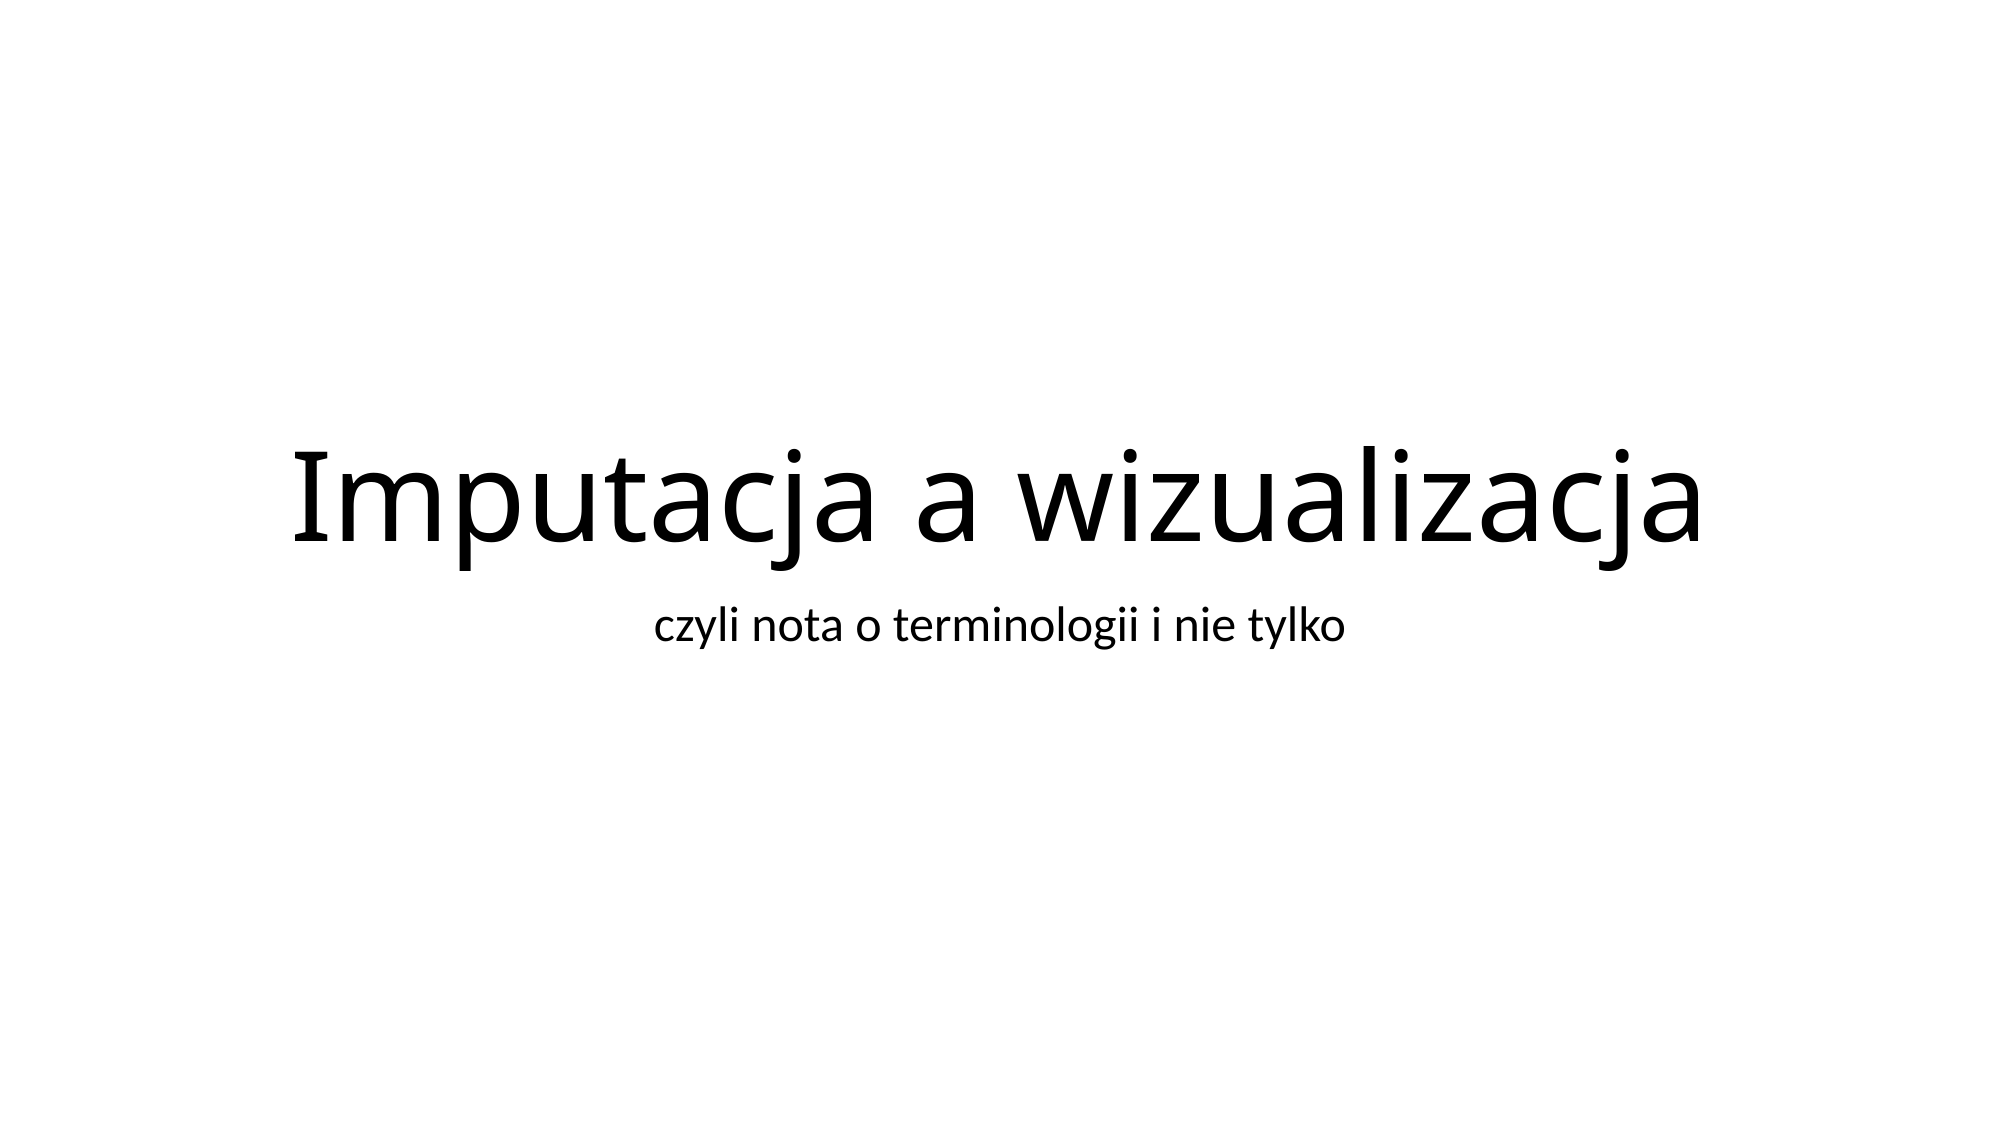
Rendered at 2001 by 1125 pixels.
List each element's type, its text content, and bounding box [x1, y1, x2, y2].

title Imputacja a wizualizacja [249, 184, 1750, 576]
subtitle czyli nota o terminologii i nie tylko [249, 590, 1750, 863]
